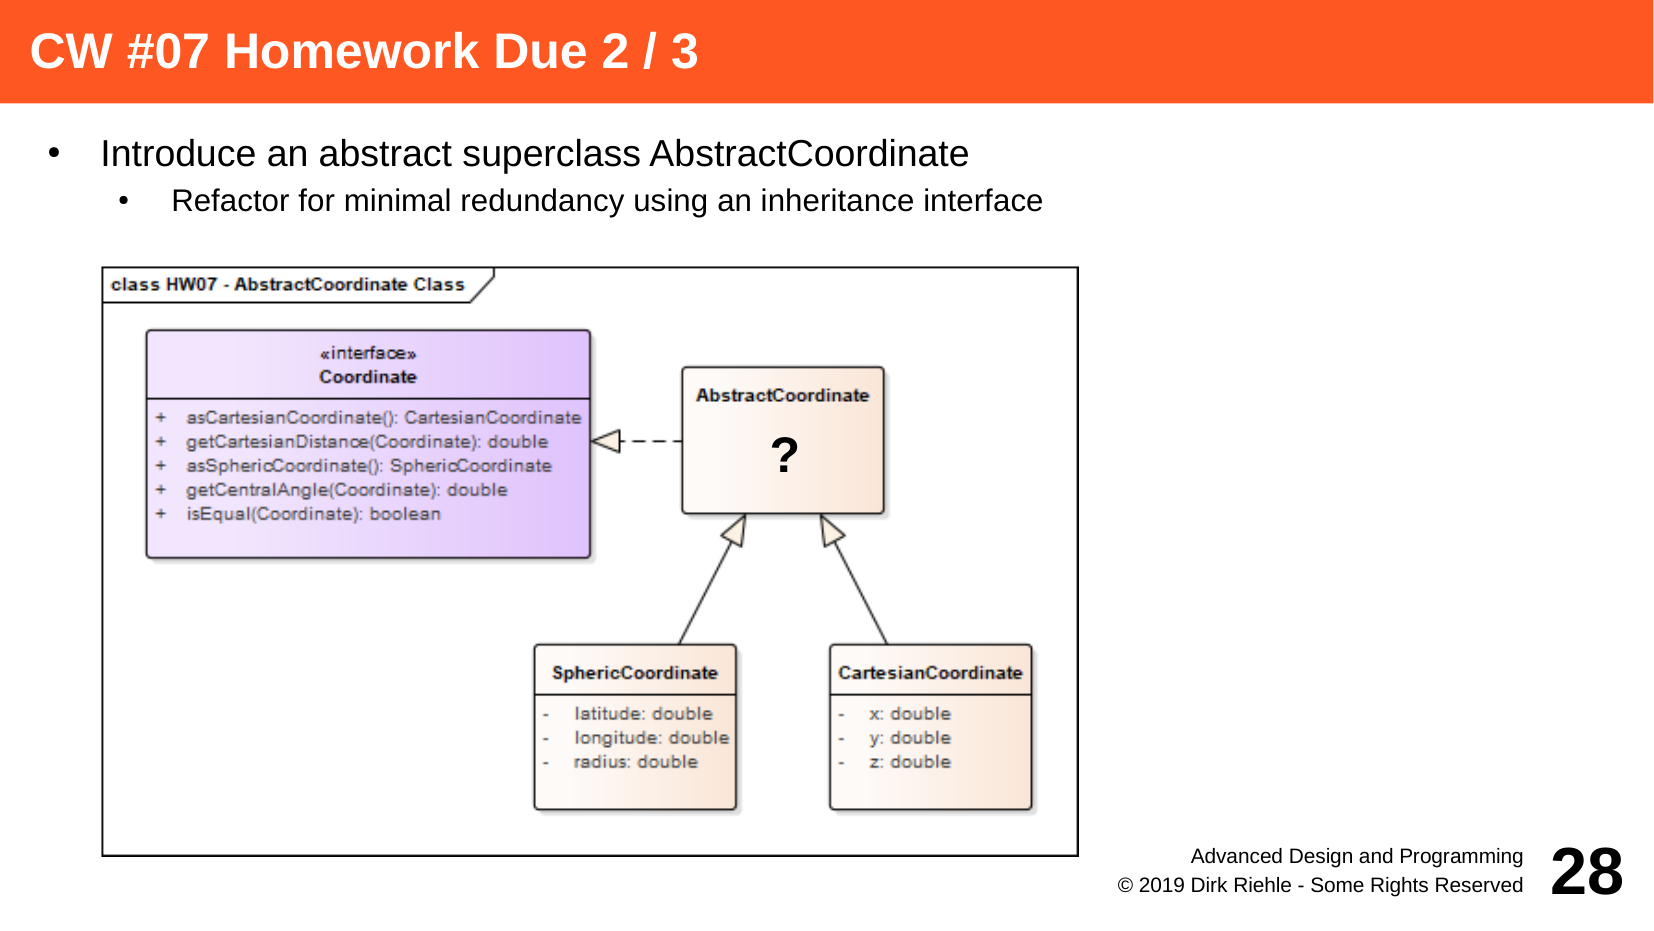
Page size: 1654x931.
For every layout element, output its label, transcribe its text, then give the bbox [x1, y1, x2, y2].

picture [100, 813, 1079, 857]
list Introduce an abstract superclass AbstractCoordinate Refactor for minimal redundancy using an inheritance interface [29, 132, 1625, 813]
title CW #07 Homework Due 2 / 3 [0, 0, 1654, 104]
text_box ? [749, 415, 820, 496]
